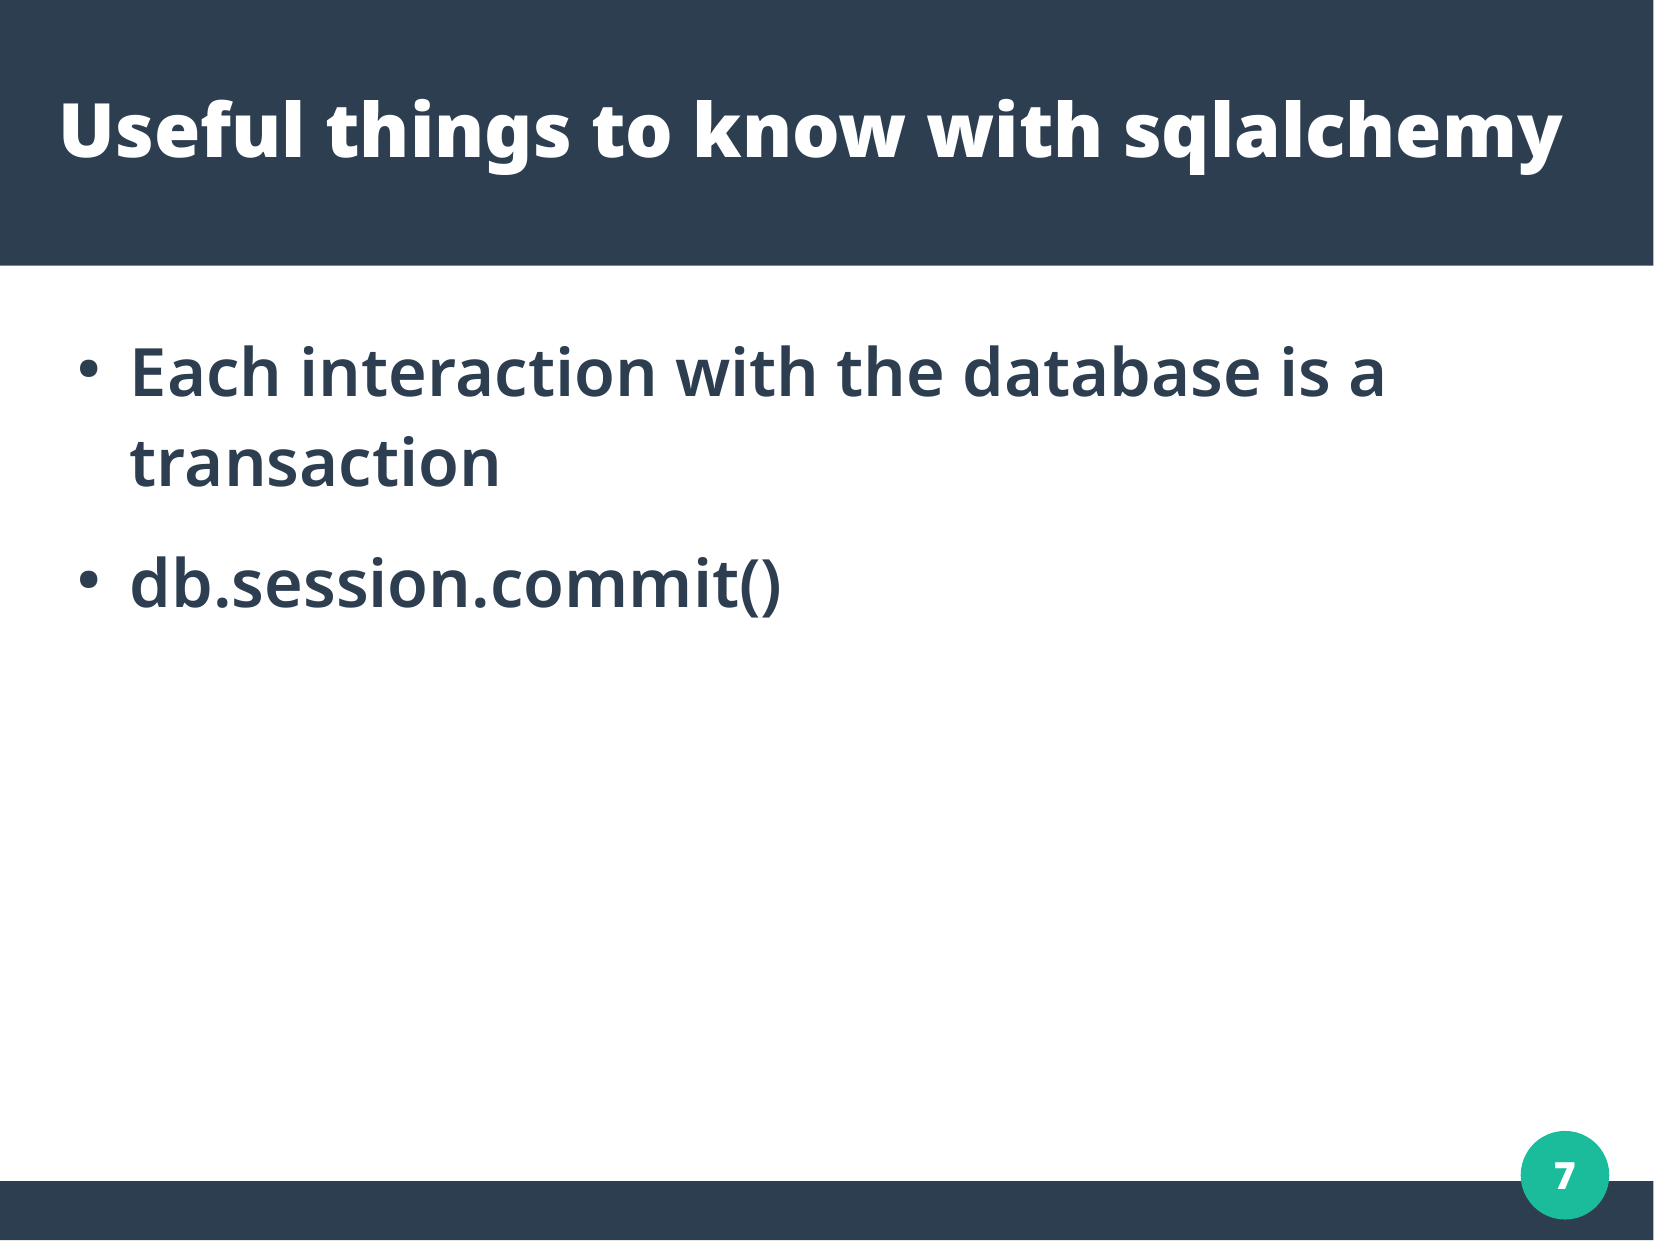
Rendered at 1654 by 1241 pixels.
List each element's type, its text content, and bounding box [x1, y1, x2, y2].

list Each interaction with the database is a transaction db.session.commit() [59, 324, 1595, 1152]
title Useful things to know with sqlalchemy [59, 49, 1595, 207]
